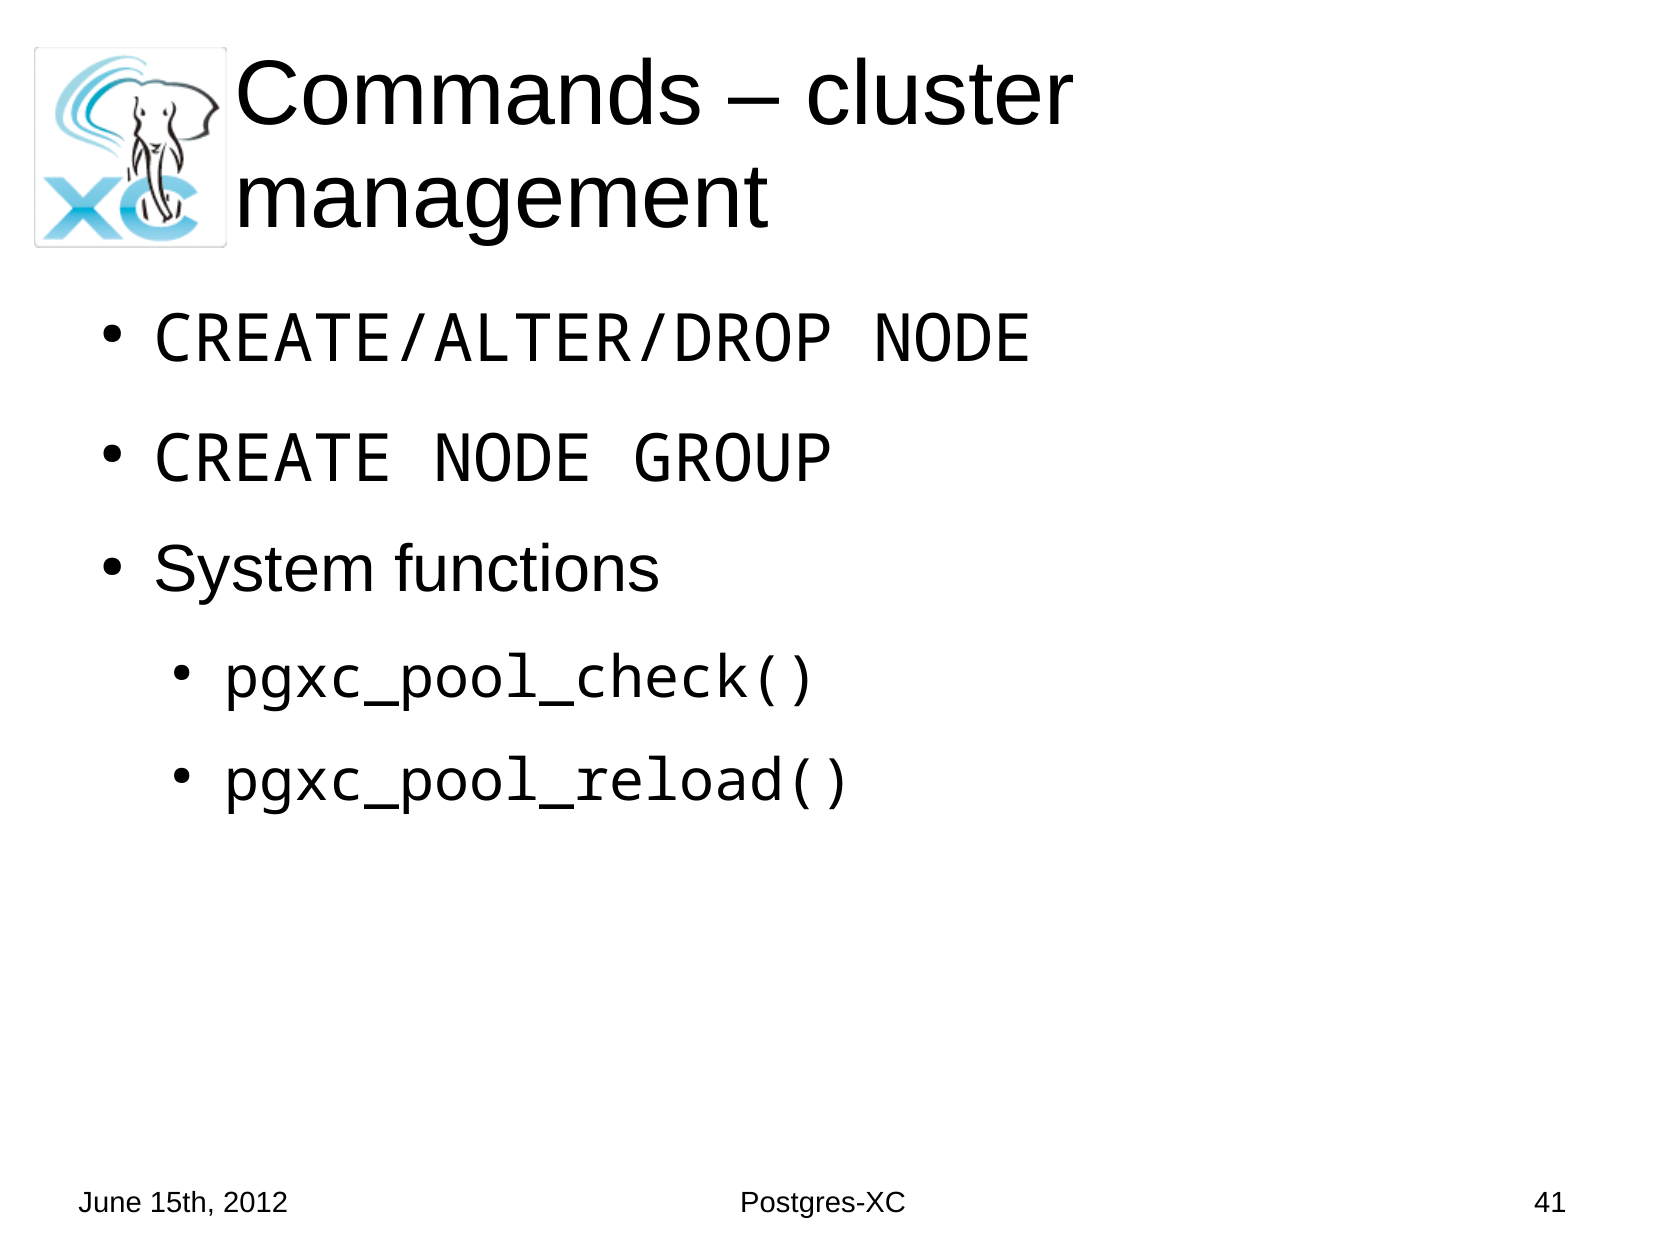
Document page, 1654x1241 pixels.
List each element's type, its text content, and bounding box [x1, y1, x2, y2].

title Commands – cluster management [234, 40, 1599, 248]
list CREATE/ALTER/DROP NODE CREATE NODE GROUP System functions pgxc_pool_check() pgxc_pool_reload() [82, 290, 1571, 1010]
picture [34, 47, 227, 248]
